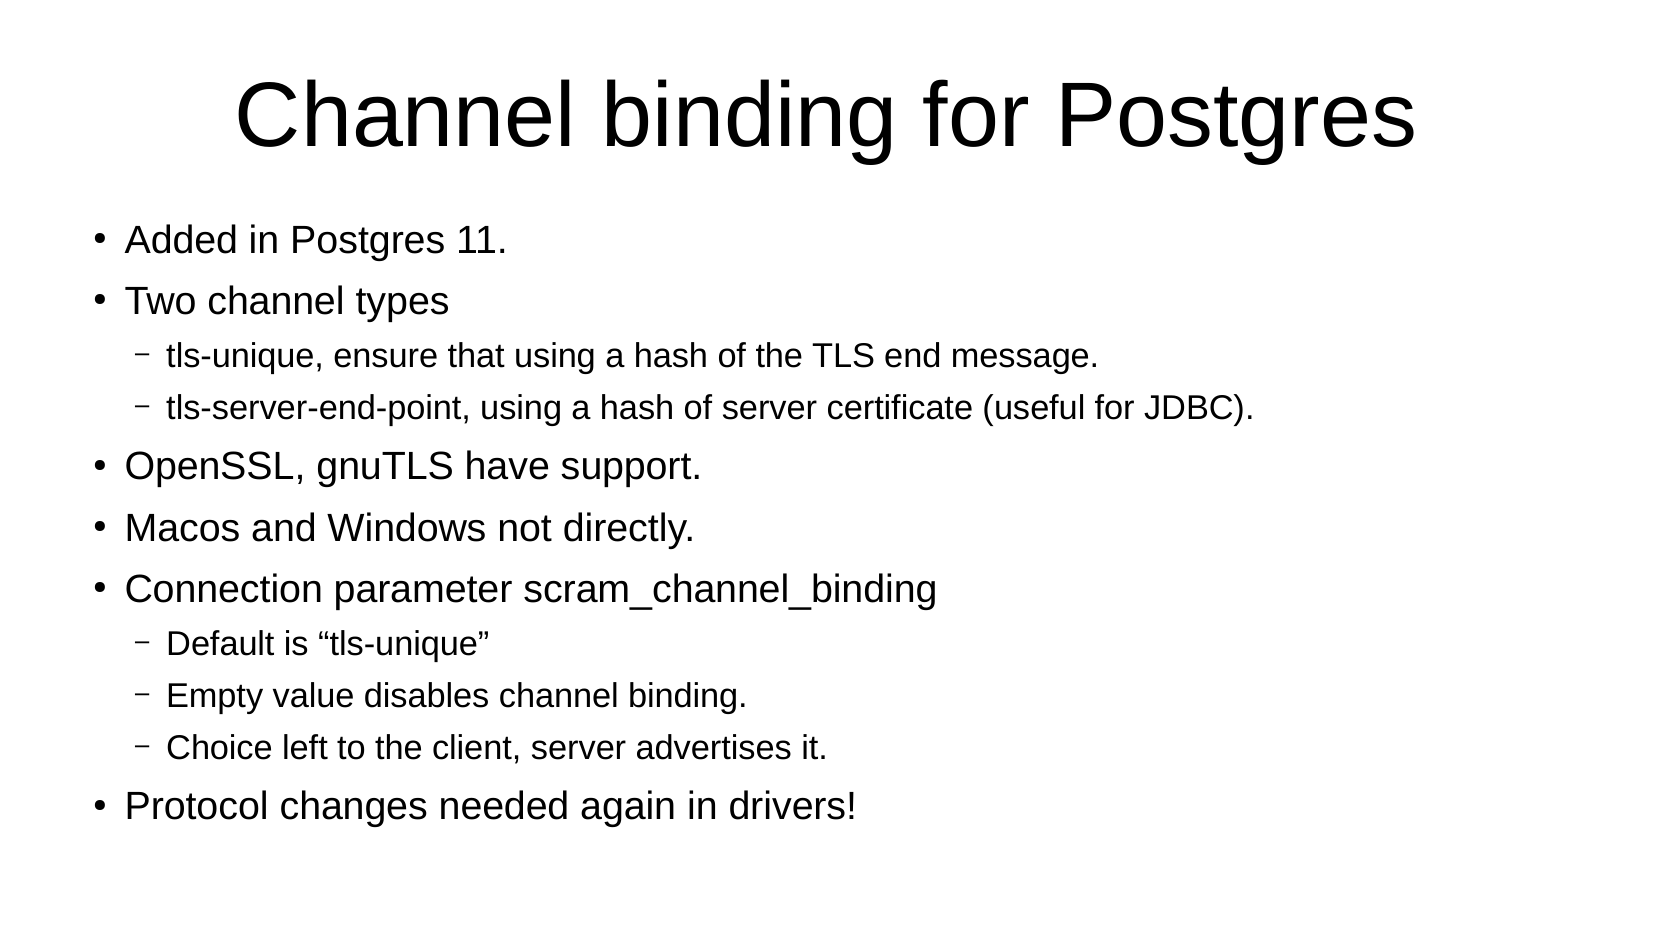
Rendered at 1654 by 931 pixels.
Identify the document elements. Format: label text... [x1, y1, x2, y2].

list Added in Postgres 11. Two channel types tls-unique, ensure that using a hash of the TLS end message. tls-server-end-point, using a hash of server certificate (useful for JDBC). OpenSSL, gnuTLS have support. Macos and Windows not directly. Connection parameter scram_channel_binding Default is “tls-unique” Empty value disables channel binding. Choice left to the client, server advertises it. Protocol changes needed again in drivers! [82, 217, 1571, 841]
title Channel binding for Postgres [82, 37, 1571, 193]
